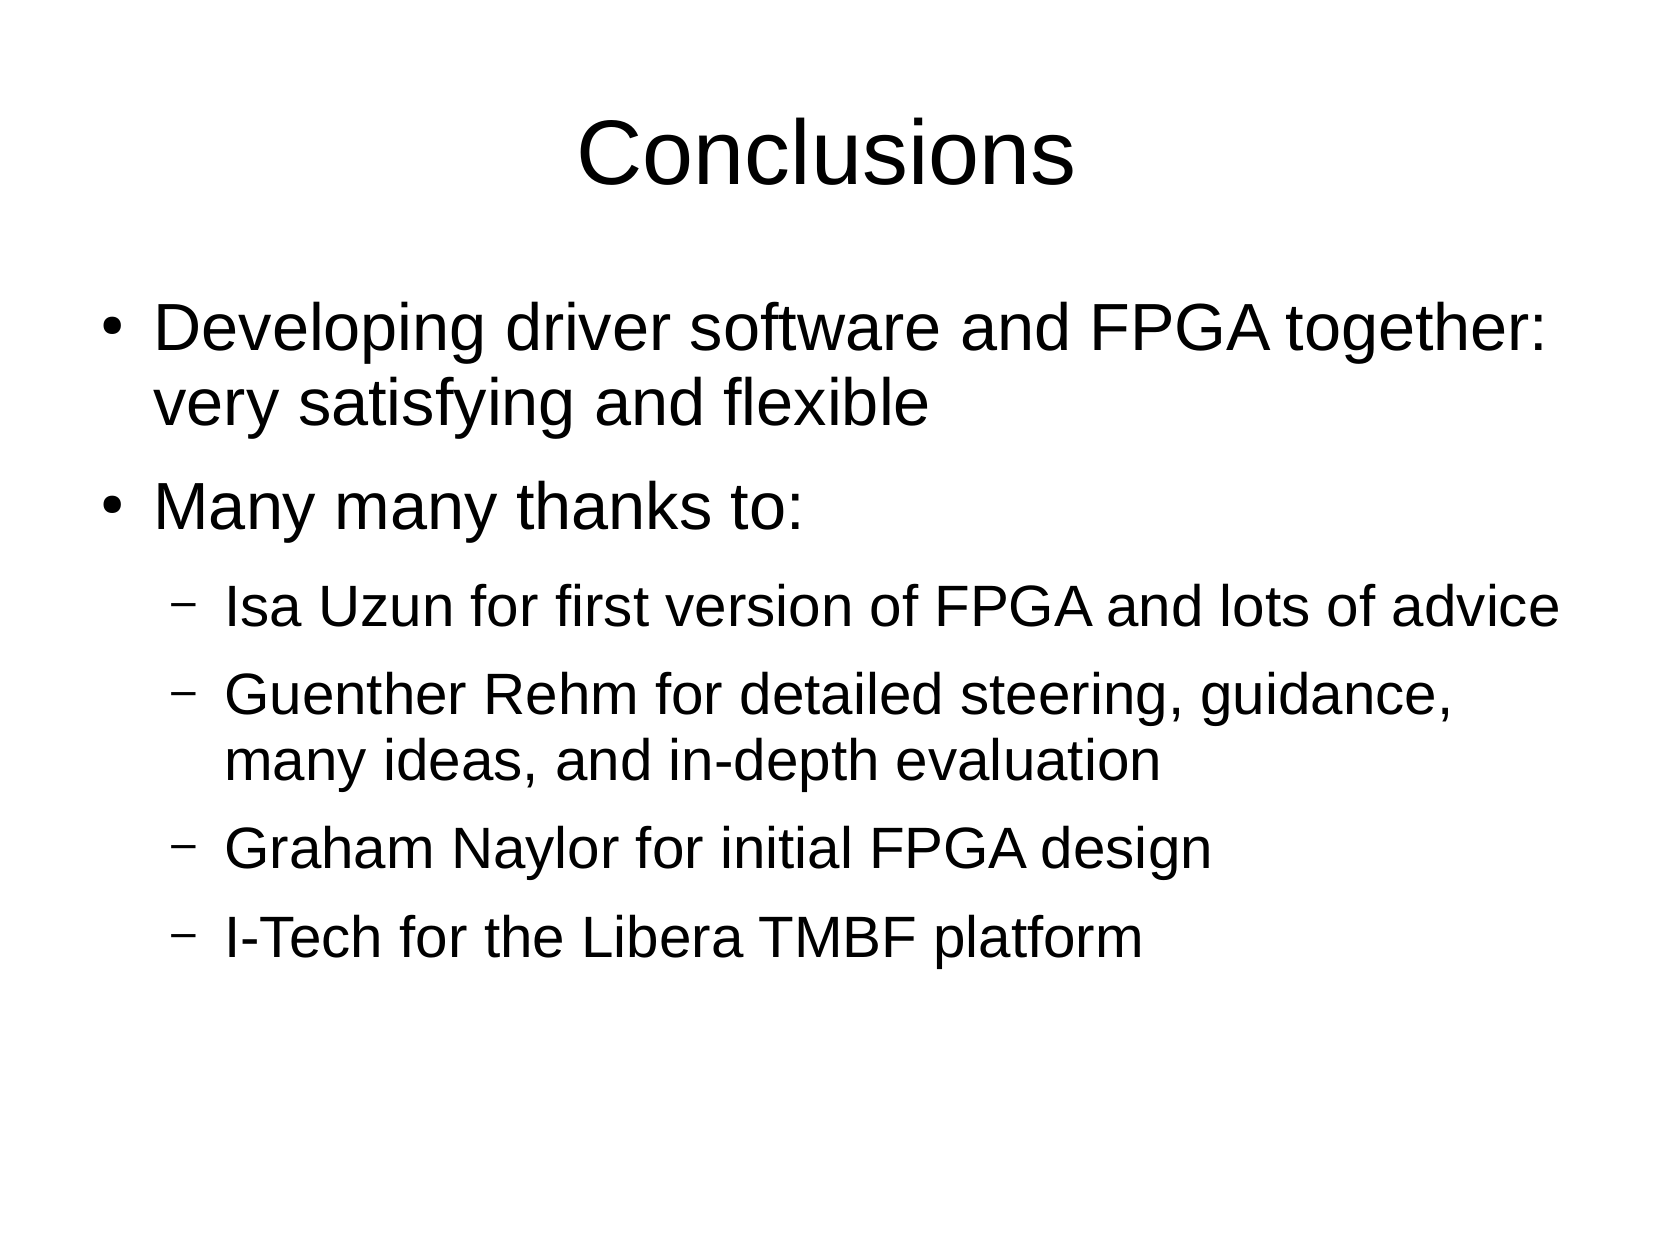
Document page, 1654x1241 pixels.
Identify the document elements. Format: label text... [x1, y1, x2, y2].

title Conclusions [82, 49, 1571, 257]
list Developing driver software and FPGA together: very satisfying and flexible Many many thanks to: Isa Uzun for first version of FPGA and lots of advice Guenther Rehm for detailed steering, guidance, many ideas, and in-depth evaluation Graham Naylor for initial FPGA design I-Tech for the Libera TMBF platform [82, 290, 1571, 1010]
